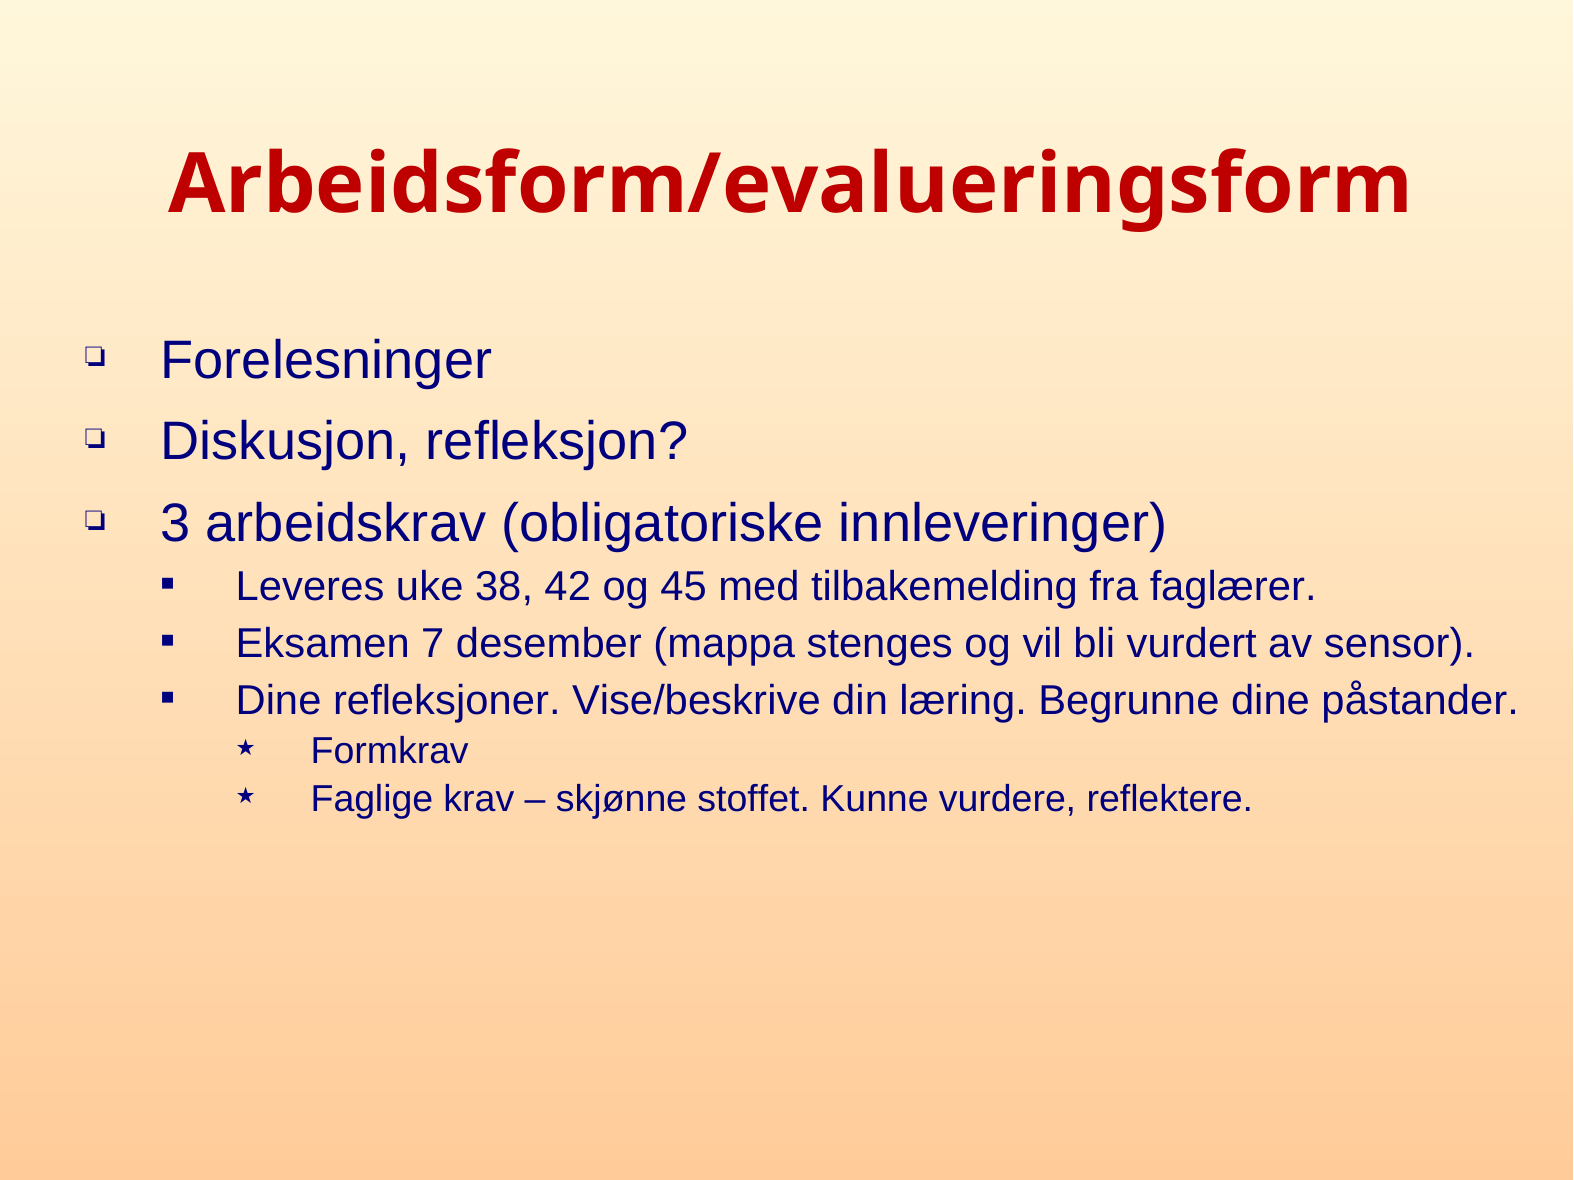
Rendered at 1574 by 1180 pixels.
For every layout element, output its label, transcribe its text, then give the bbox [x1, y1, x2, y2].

list Forelesninger Diskusjon, refleksjon? 3 arbeidskrav (obligatoriske innleveringer) Leveres uke 38, 42 og 45 med tilbakemelding fra faglærer. Eksamen 7 desember (mappa stenges og vil bli vurdert av sensor). Dine refleksjoner. Vise/beskrive din læring. Begrunne dine påstander. Formkrav Faglige krav – skjønne stoffet. Kunne vurdere, reflektere. [85, 336, 1539, 1170]
title Arbeidsform/evalueringsform [39, 54, 1543, 309]
